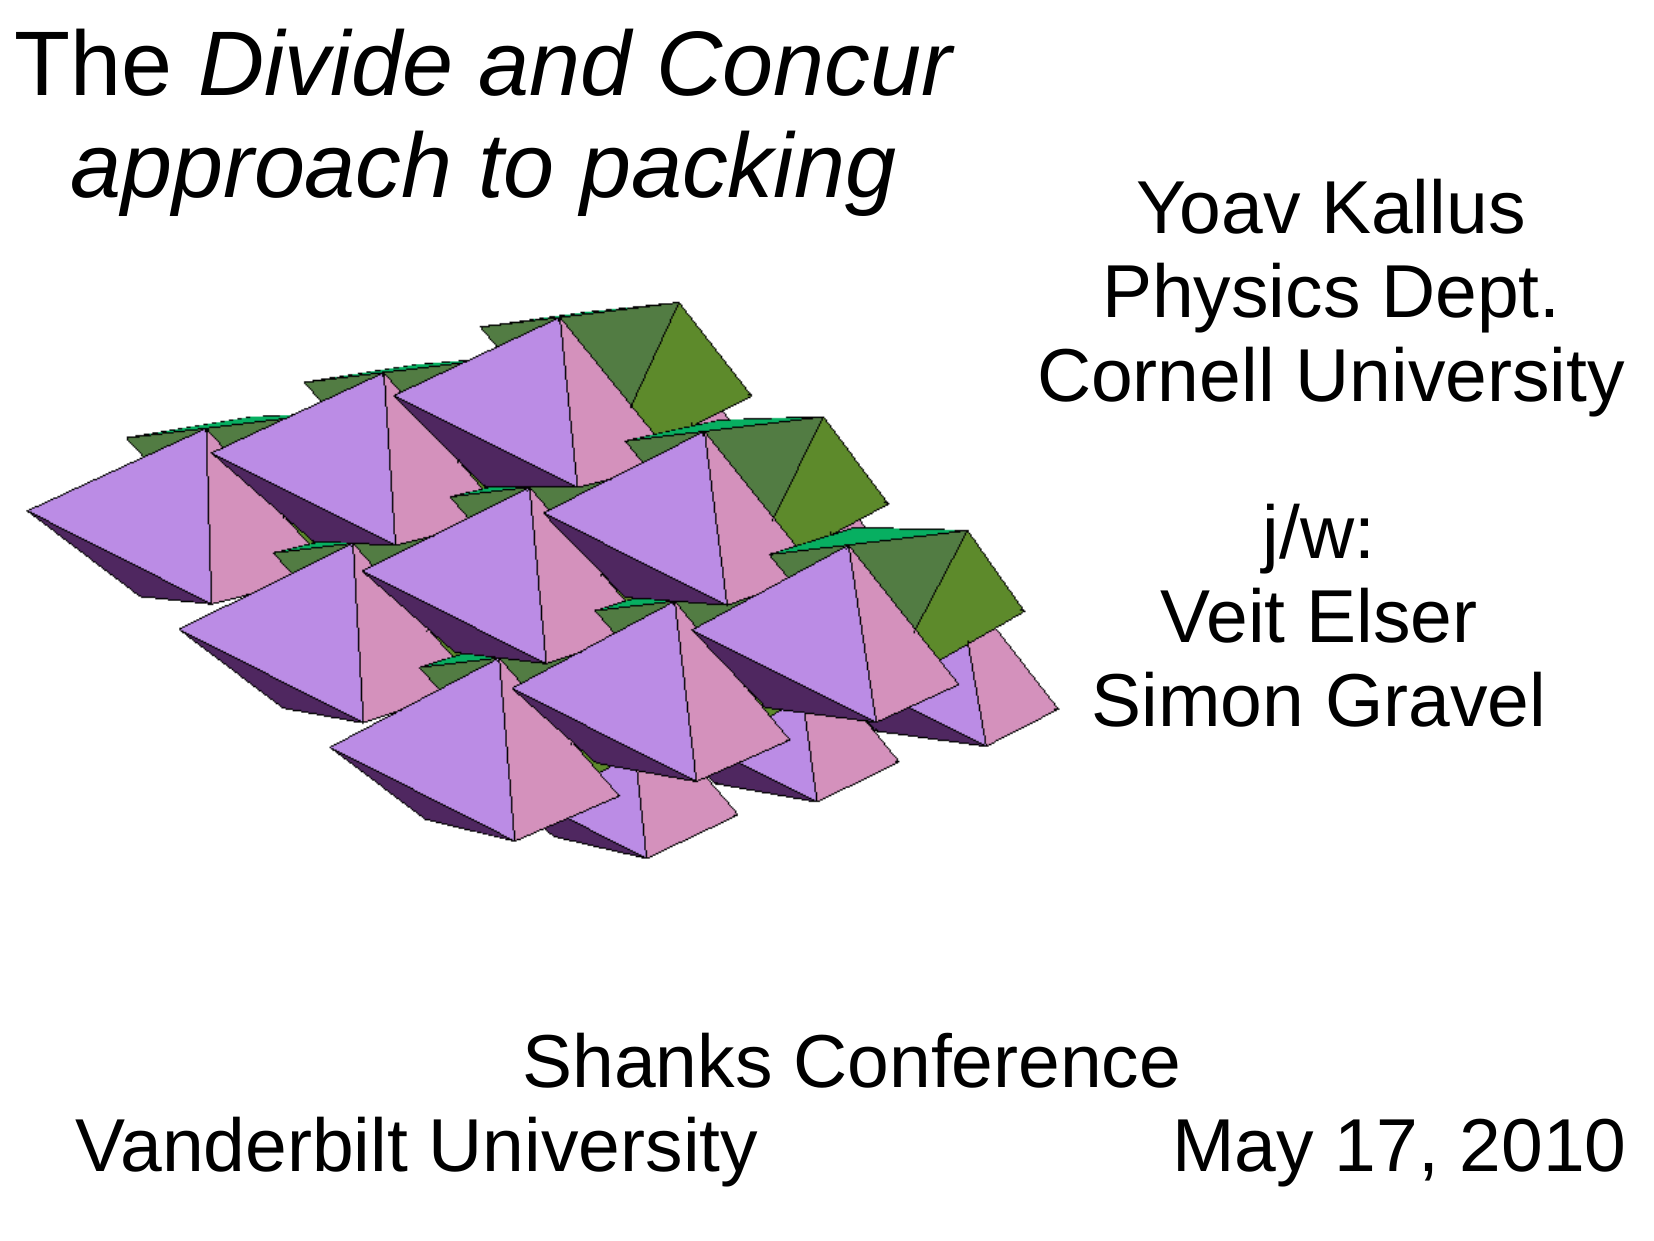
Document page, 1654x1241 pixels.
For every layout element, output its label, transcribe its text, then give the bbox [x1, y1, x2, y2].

text_box j/w: Veit Elser Simon Gravel [900, 483, 1654, 751]
picture [0, 328, 1088, 891]
text_box Yoav Kallus Physics Dept. Cornell University [1012, 328, 1651, 458]
text_box Shanks Conference Vanderbilt University May 17, 2010 [61, 1012, 1644, 1241]
text_box The Divide and Concur approach to packing [0, 5, 1654, 328]
